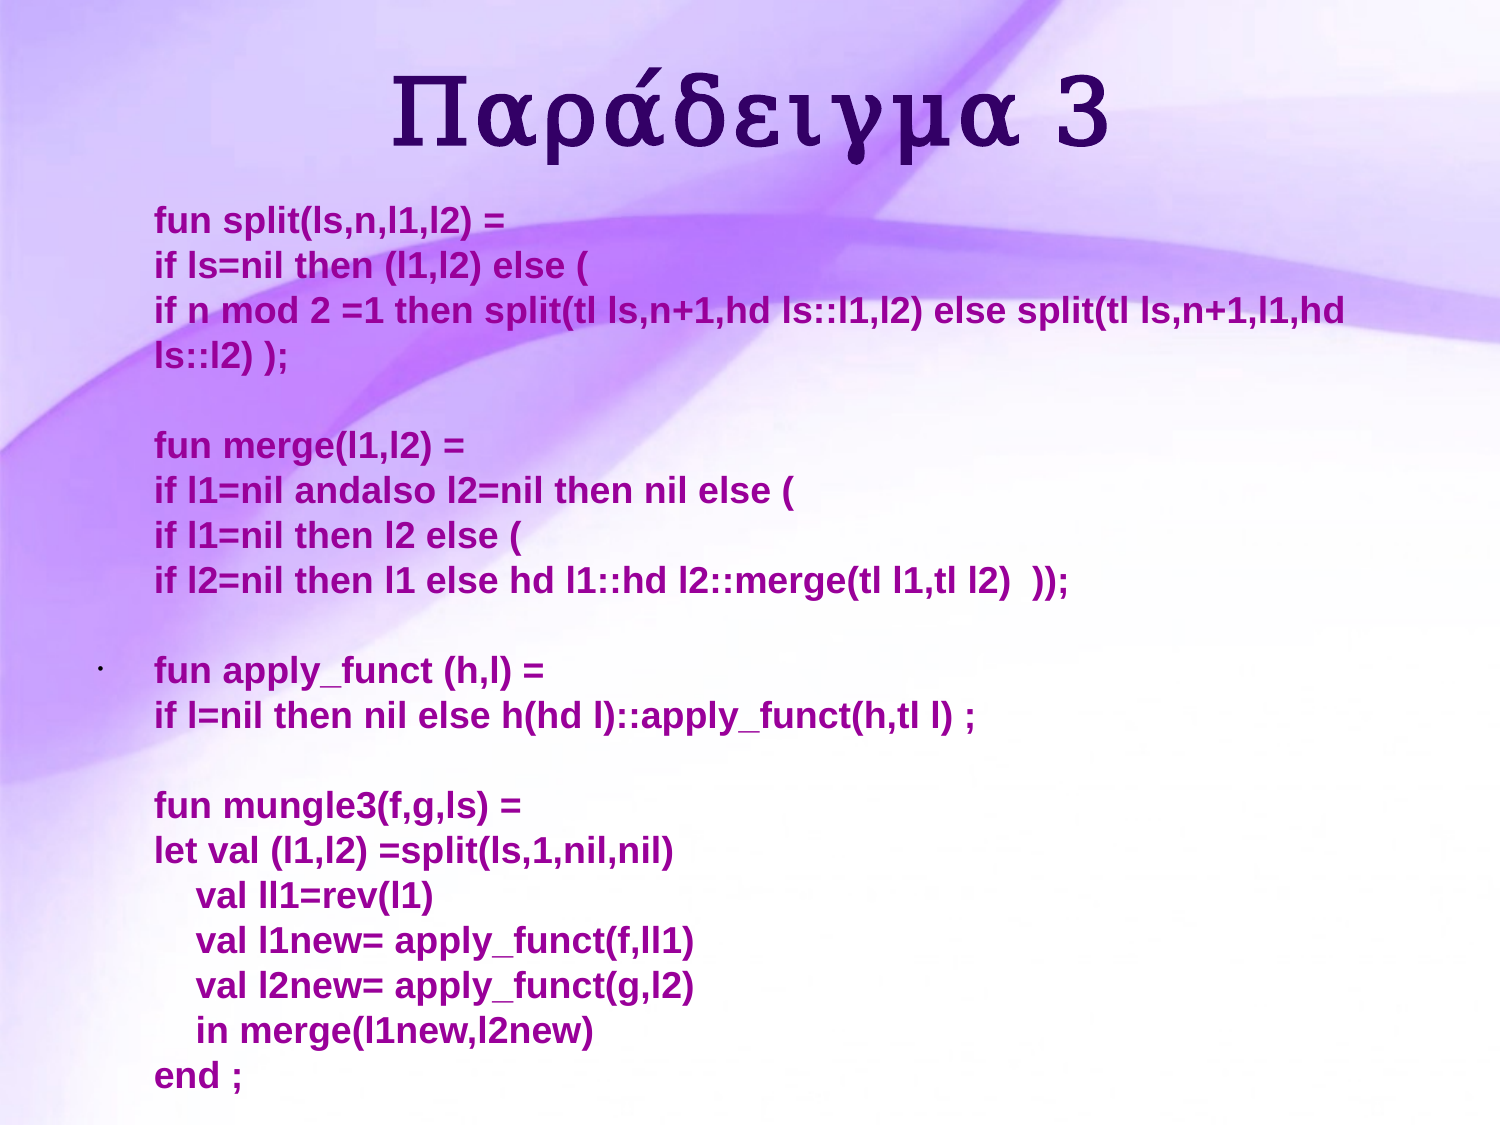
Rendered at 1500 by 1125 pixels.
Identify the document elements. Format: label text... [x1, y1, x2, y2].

list fun split(ls,n,l1,l2) = if ls=nil then (l1,l2) else ( if n mod 2 =1 then split(tl ls,n+1,hd ls::l1,l2) else split(tl ls,n+1,l1,hd ls::l2) ); fun merge(l1,l2) = if l1=nil andalso l2=nil then nil else ( if l1=nil then l2 else ( if l2=nil then l1 else hd l1::hd l2::merge(tl l1,tl l2) )); fun apply_funct (h,l) = if l=nil then nil else h(hd l)::apply_funct(h,tl l) ; fun mungle3(f,g,ls) = let val (l1,l2) =split(ls,1,nil,nil) val ll1=rev(l1) val l1new= apply_funct(f,ll1) val l2new= apply_funct(g,l2) in merge(l1new,l2new) end ; [82, 188, 1425, 1075]
title Παράδειγμα 3 [75, 45, 1425, 233]
picture [0, 0, 1500, 1125]
